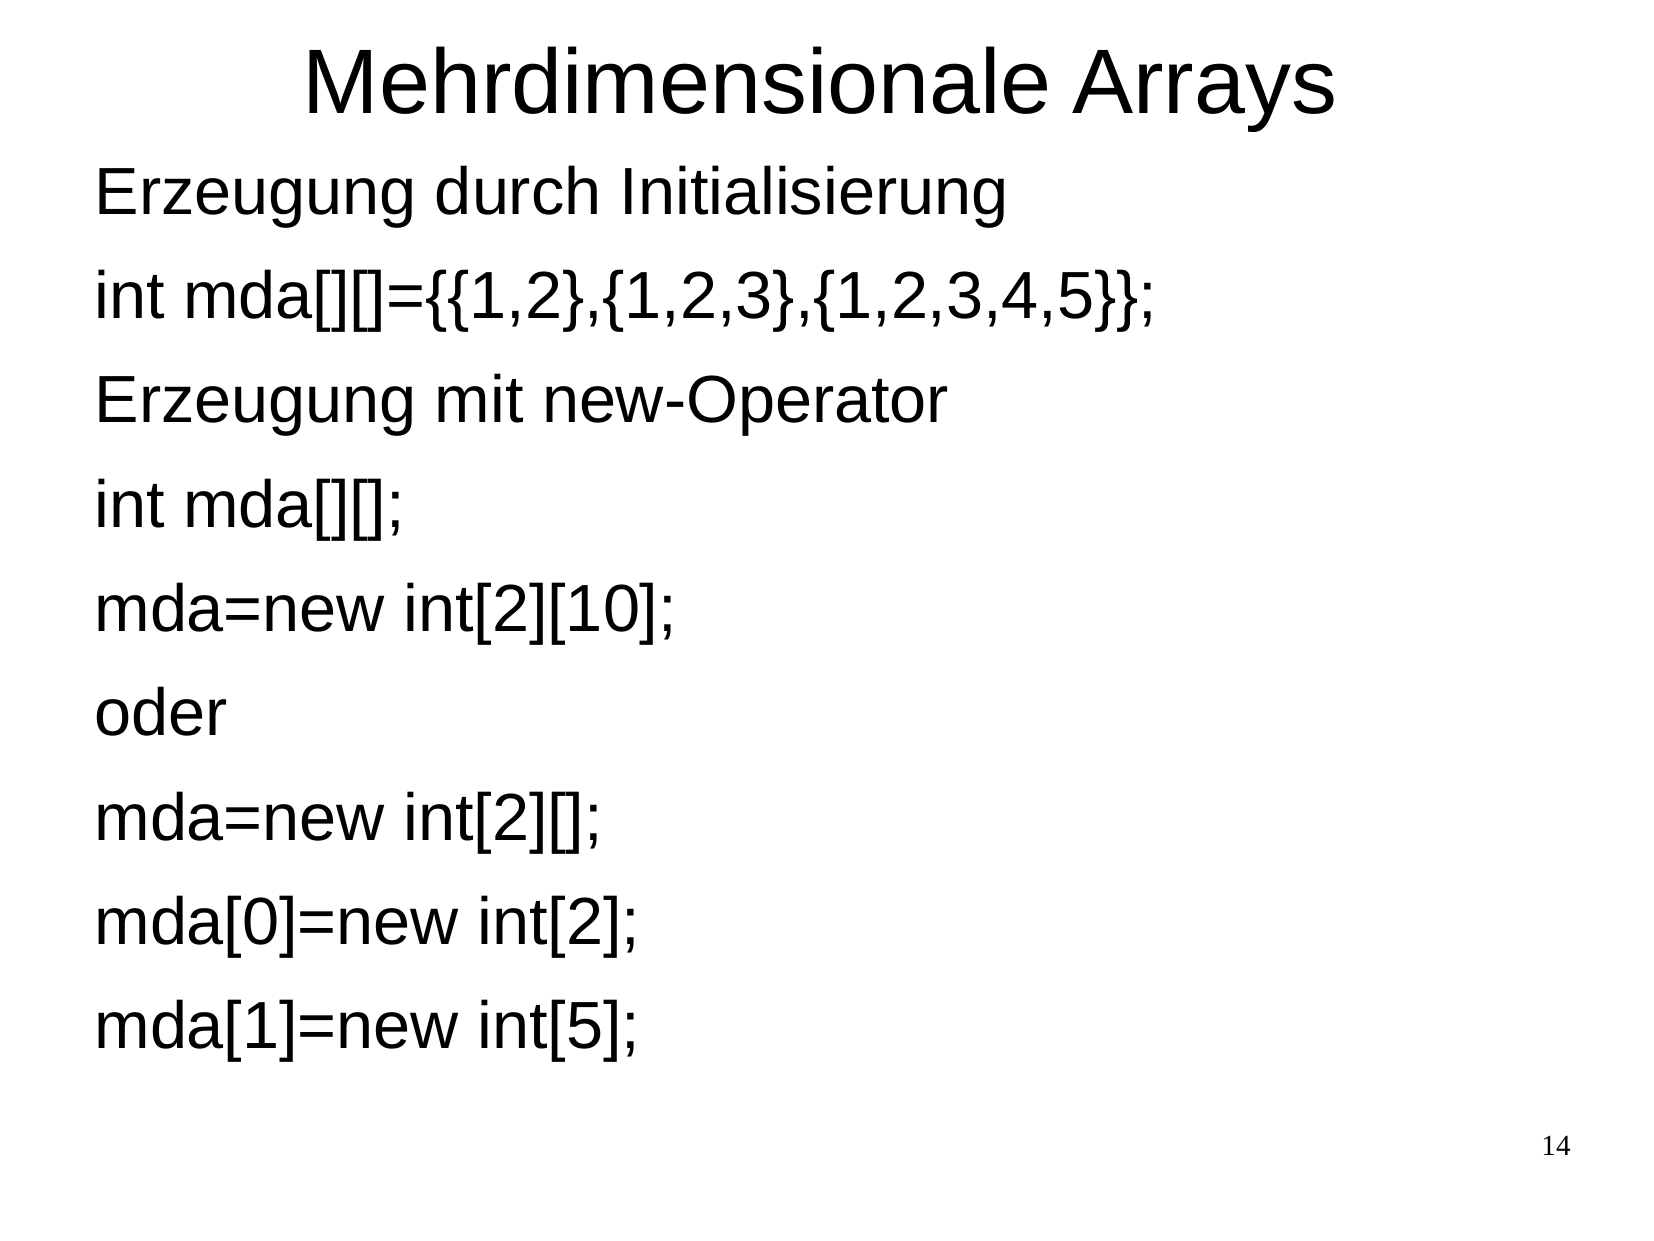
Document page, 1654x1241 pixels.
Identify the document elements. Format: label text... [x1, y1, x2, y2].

title Mehrdimensionale Arrays [76, 0, 1565, 153]
list Erzeugung durch Initialisierung int mda[][]={{1,2},{1,2,3},{1,2,3,4,5}}; Erzeugung mit new-Operator int mda[][]; mda=new int[2][10]; oder mda=new int[2][]; mda[0]=new int[2]; mda[1]=new int[5]; [76, 153, 1565, 1063]
